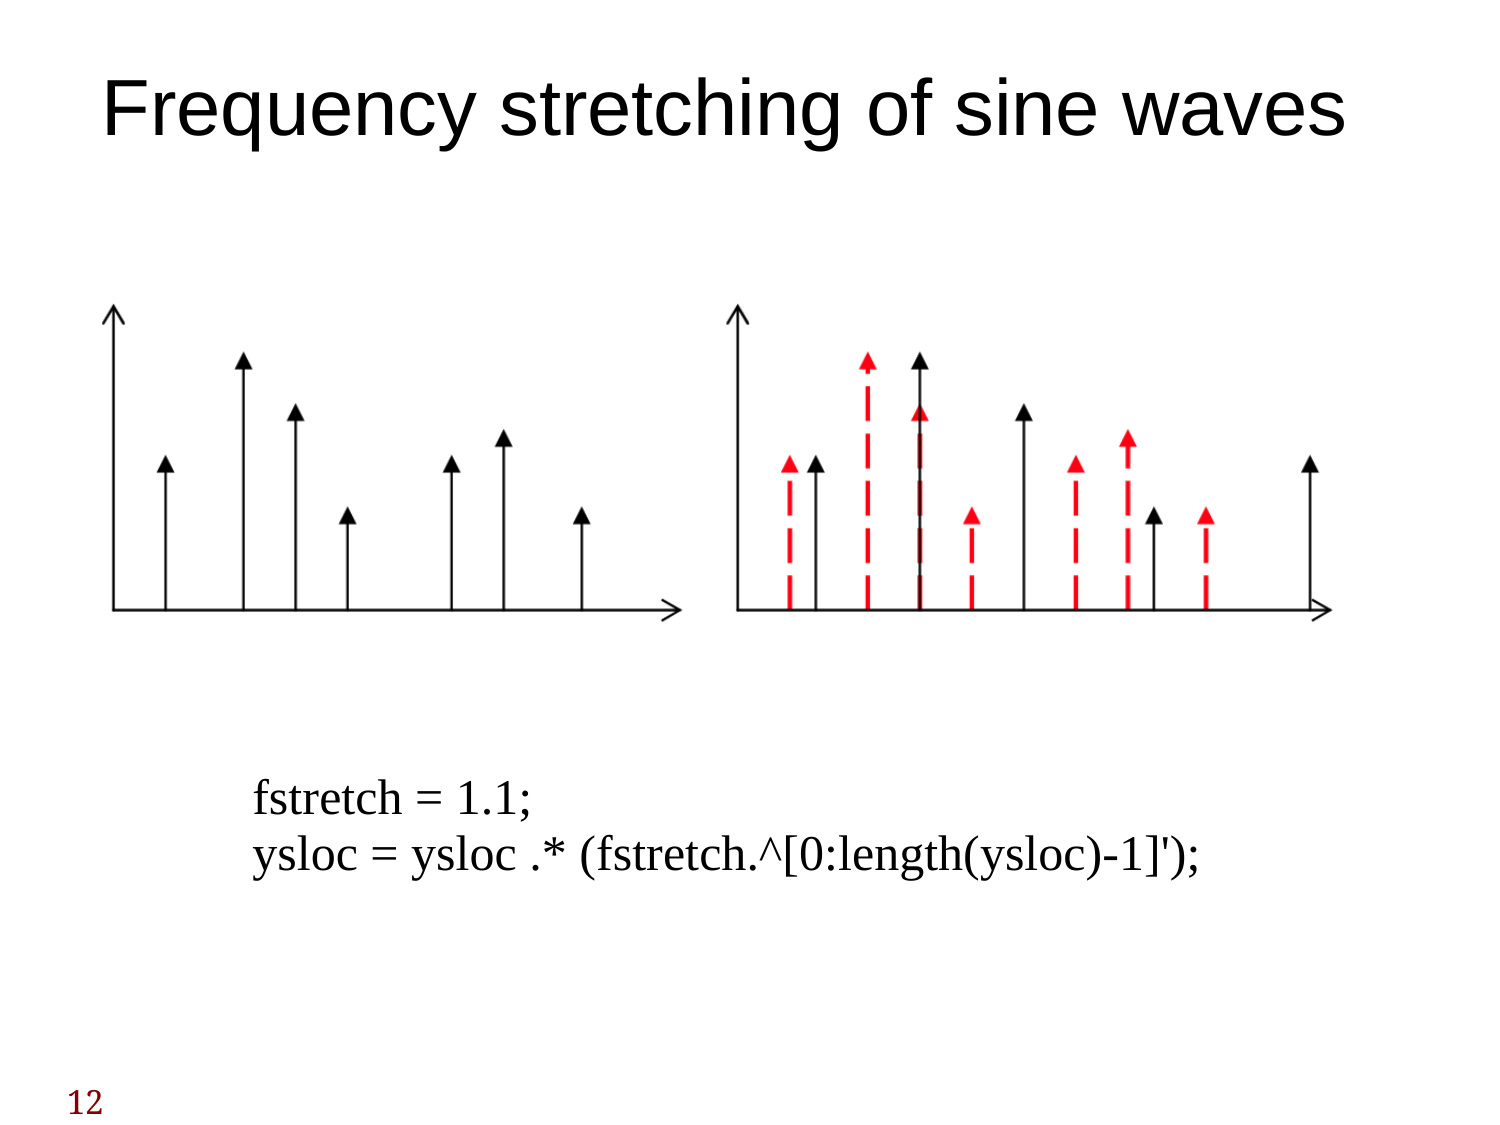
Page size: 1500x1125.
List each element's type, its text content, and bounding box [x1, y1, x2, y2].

picture [99, 299, 1344, 631]
title Frequency stretching of sine waves [73, 9, 1438, 198]
text_box fstretch = 1.1; ysloc = ysloc .* (fstretch.^[0:length(ysloc)-1]'); [237, 762, 1300, 946]
text_box <number> [66, 1081, 255, 1119]
